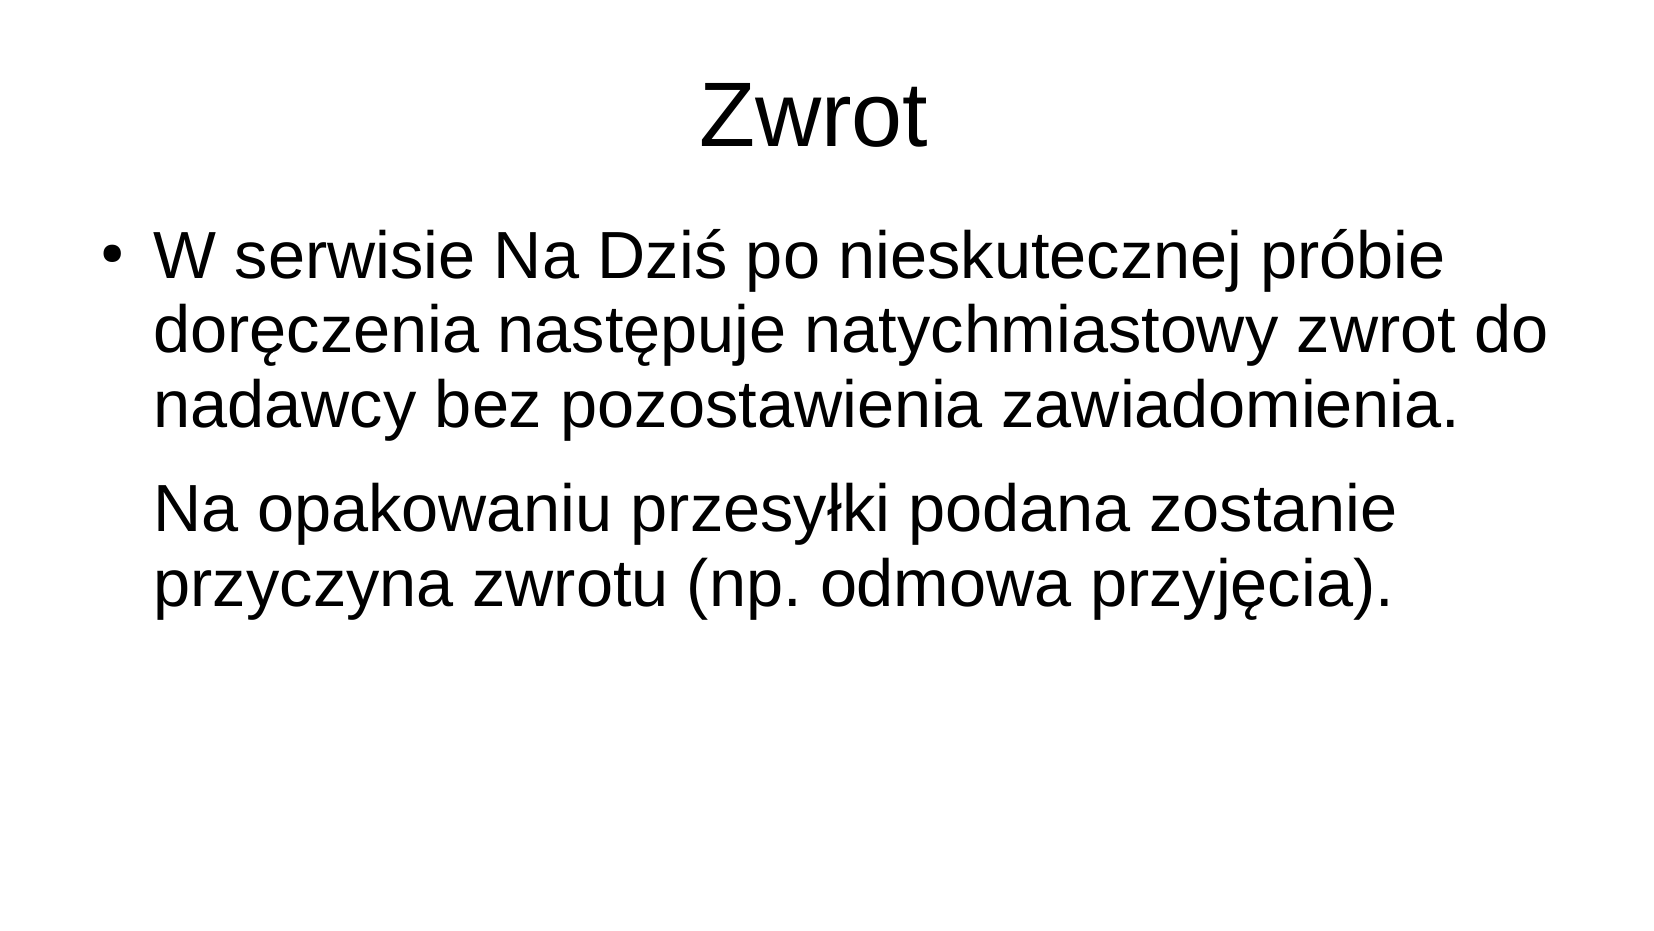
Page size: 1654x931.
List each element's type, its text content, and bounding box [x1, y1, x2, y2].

title Zwrot [82, 37, 1571, 193]
list W serwisie Na Dziś po nieskutecznej próbie doręczenia następuje natychmiastowy zwrot do nadawcy bez pozostawienia zawiadomienia. Na opakowaniu przesyłki podana zostanie przyczyna zwrotu (np. odmowa przyjęcia). [82, 217, 1571, 758]
